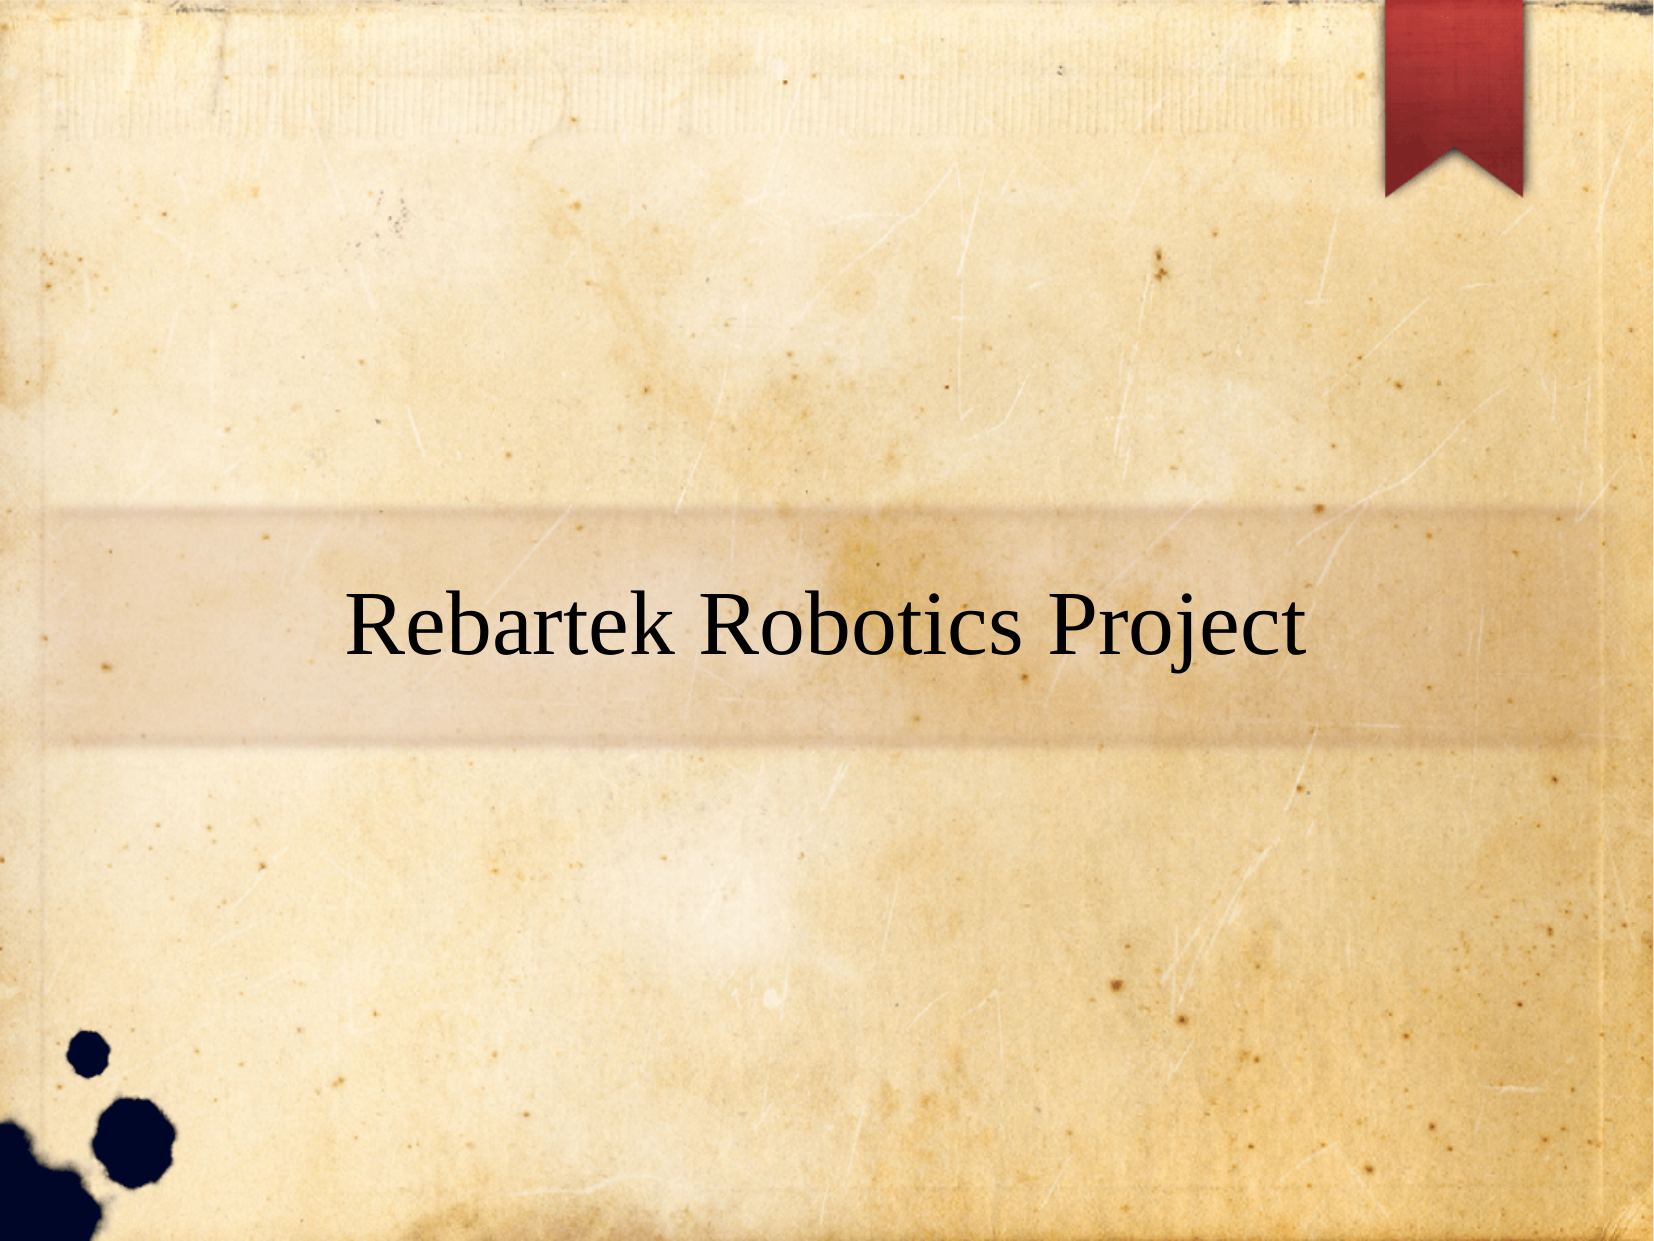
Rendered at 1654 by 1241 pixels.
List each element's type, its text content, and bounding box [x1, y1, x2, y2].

title Rebartek Robotics Project [82, 519, 1571, 727]
picture [0, 0, 1654, 1241]
